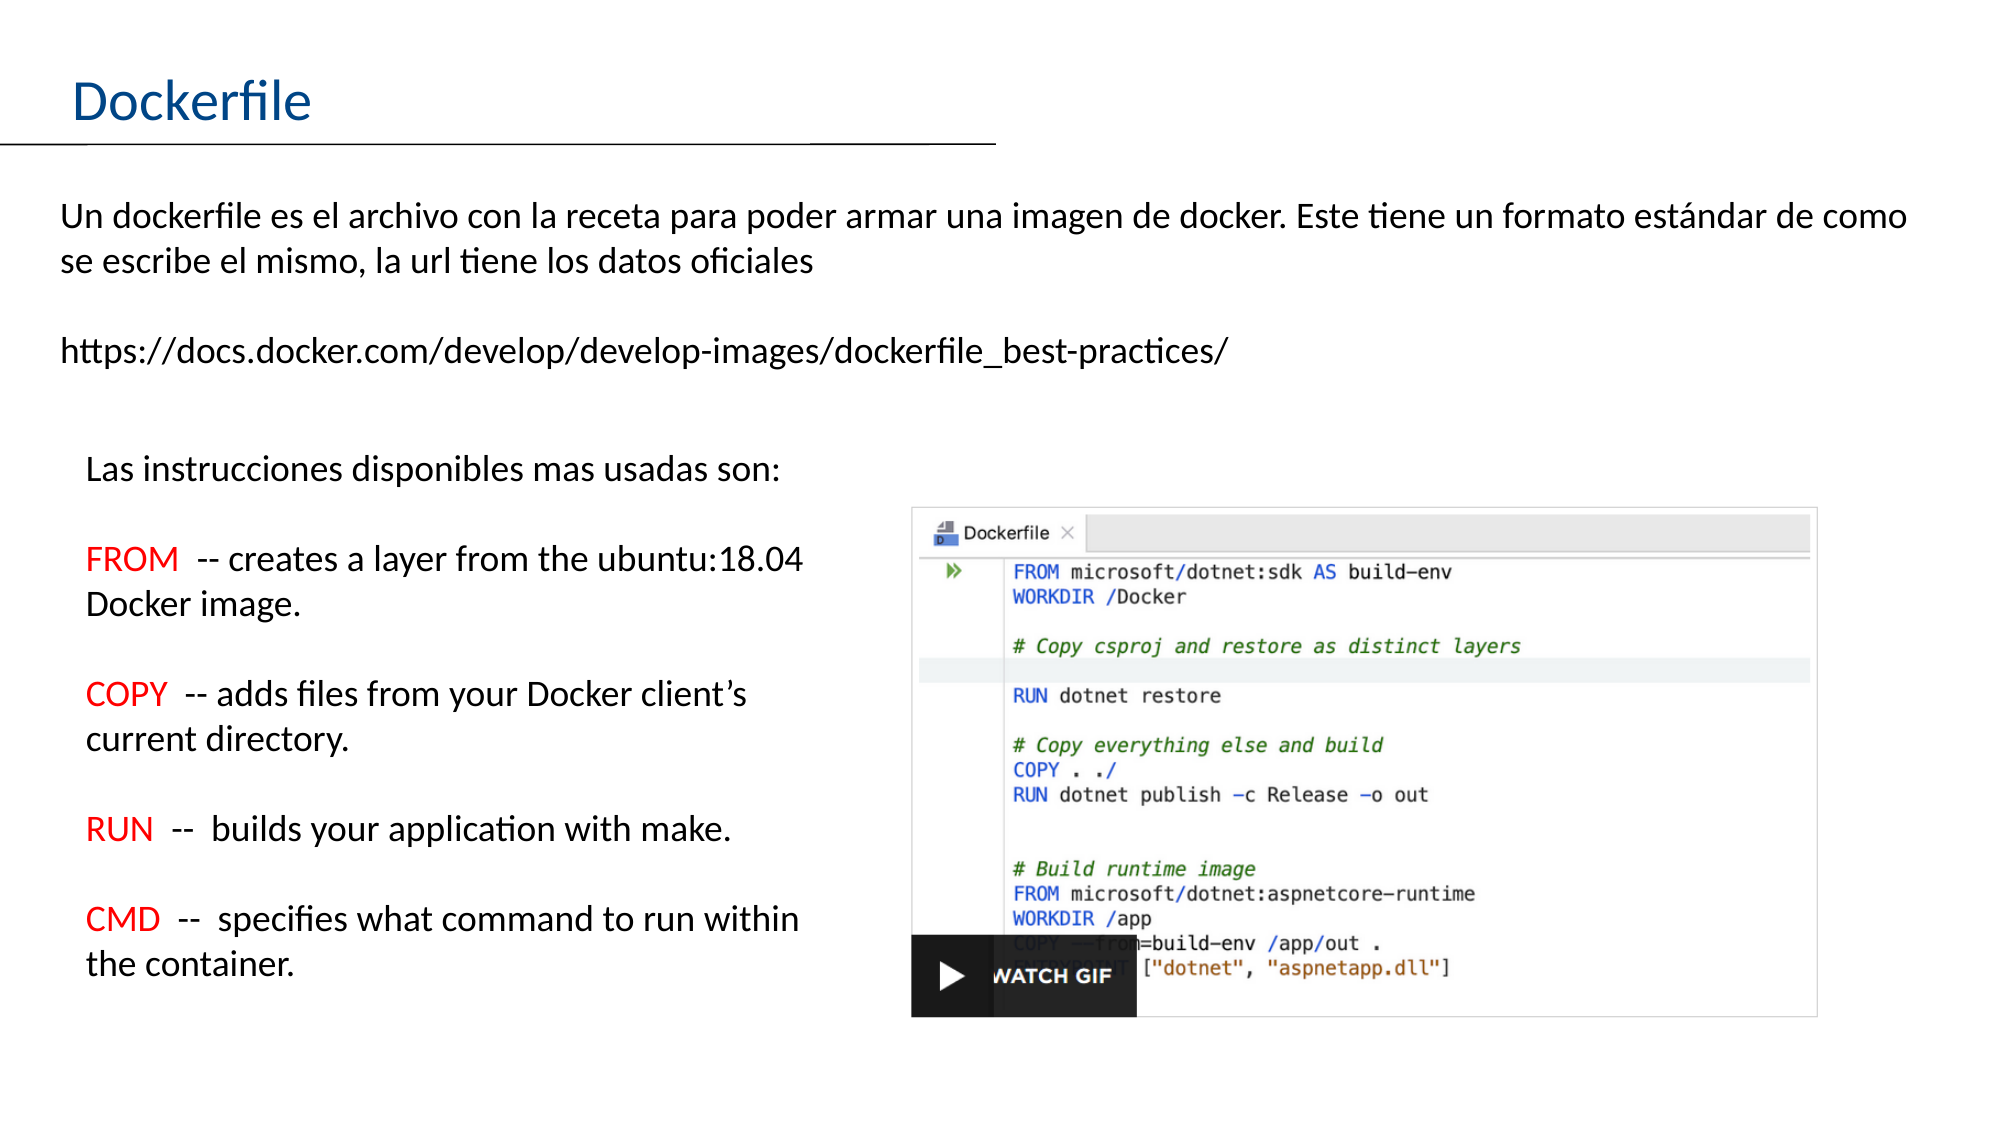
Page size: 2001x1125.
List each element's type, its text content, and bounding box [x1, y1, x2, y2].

picture [896, 498, 1830, 1036]
text_box Las instrucciones disponibles mas usadas son: FROM -- creates a layer from the ubuntu:18.04 Docker image. COPY -- adds files from your Docker client’s current directory. RUN -- builds your application with make. CMD -- specifies what command to run within the container. [71, 437, 852, 992]
text_box Dockerfile [58, 54, 1064, 141]
text_box Un dockerfile es el archivo con la receta para poder armar una imagen de docker. Este tiene un formato estándar de como se escribe el mismo, la url tiene los datos oficiales https://docs.docker.com/develop/develop-images/dockerfile_best-practices/ [45, 184, 1950, 379]
